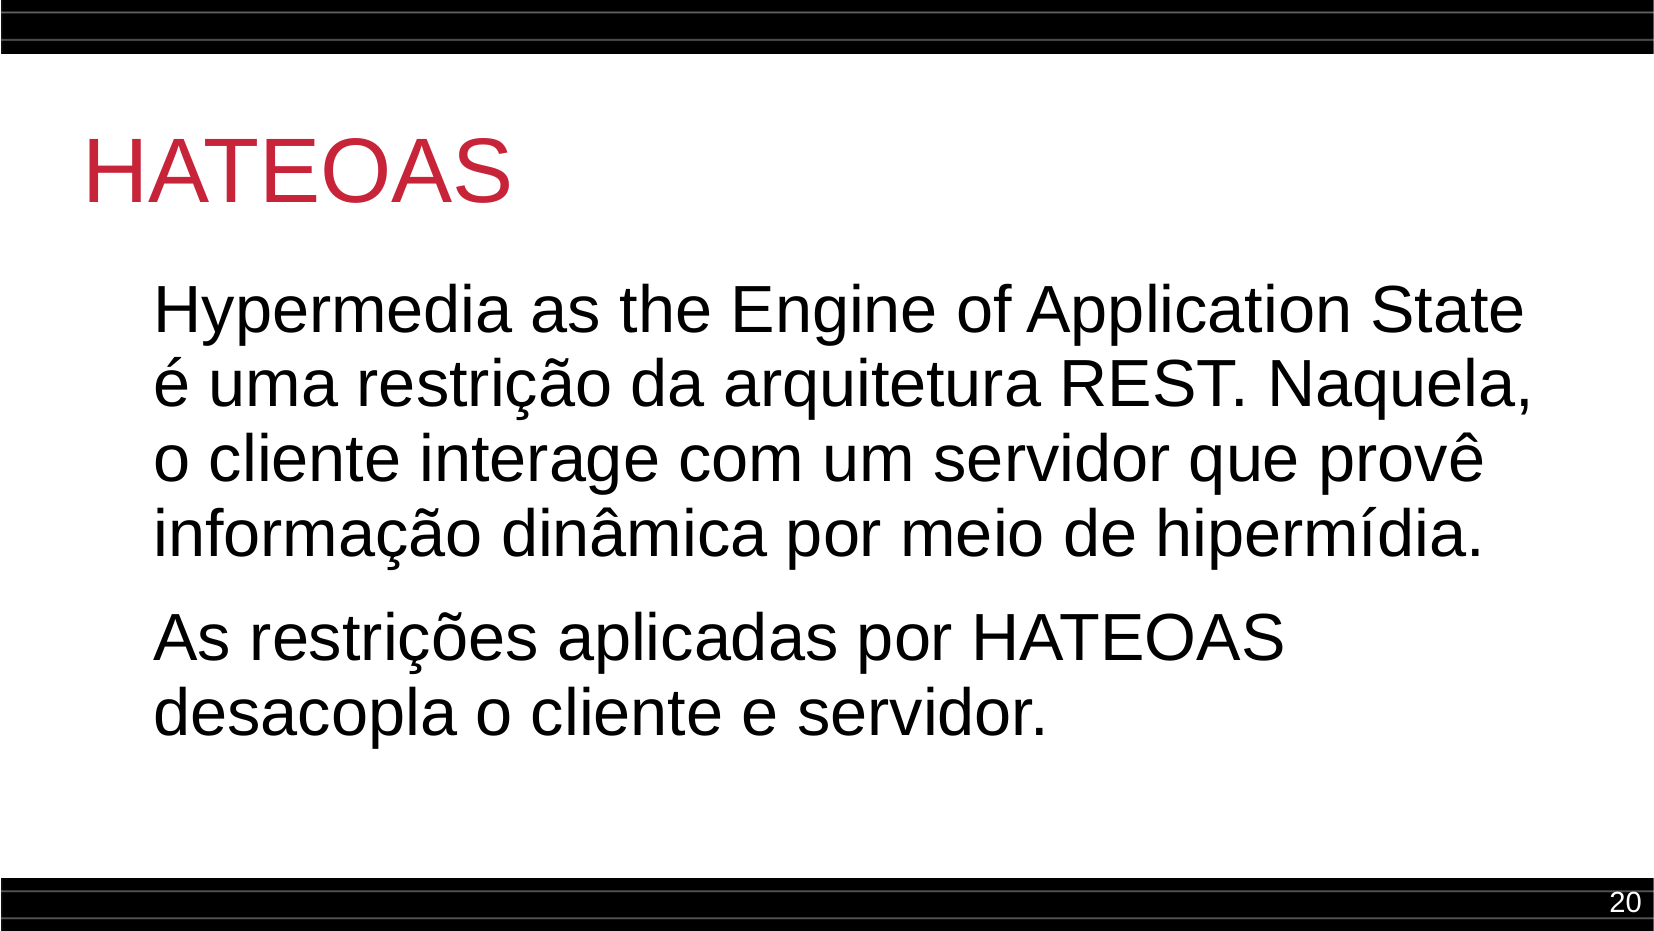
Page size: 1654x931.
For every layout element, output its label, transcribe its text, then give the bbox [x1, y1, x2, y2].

picture [1, 0, 1654, 54]
list Hypermedia as the Engine of Application State é uma restrição da arquitetura REST. Naquela, o cliente interage com um servidor que provê informação dinâmica por meio de hipermídia. As restrições aplicadas por HATEOAS desacopla o cliente e servidor. [82, 271, 1571, 758]
title HATEOAS [82, 92, 1571, 249]
picture [1, 878, 1654, 931]
